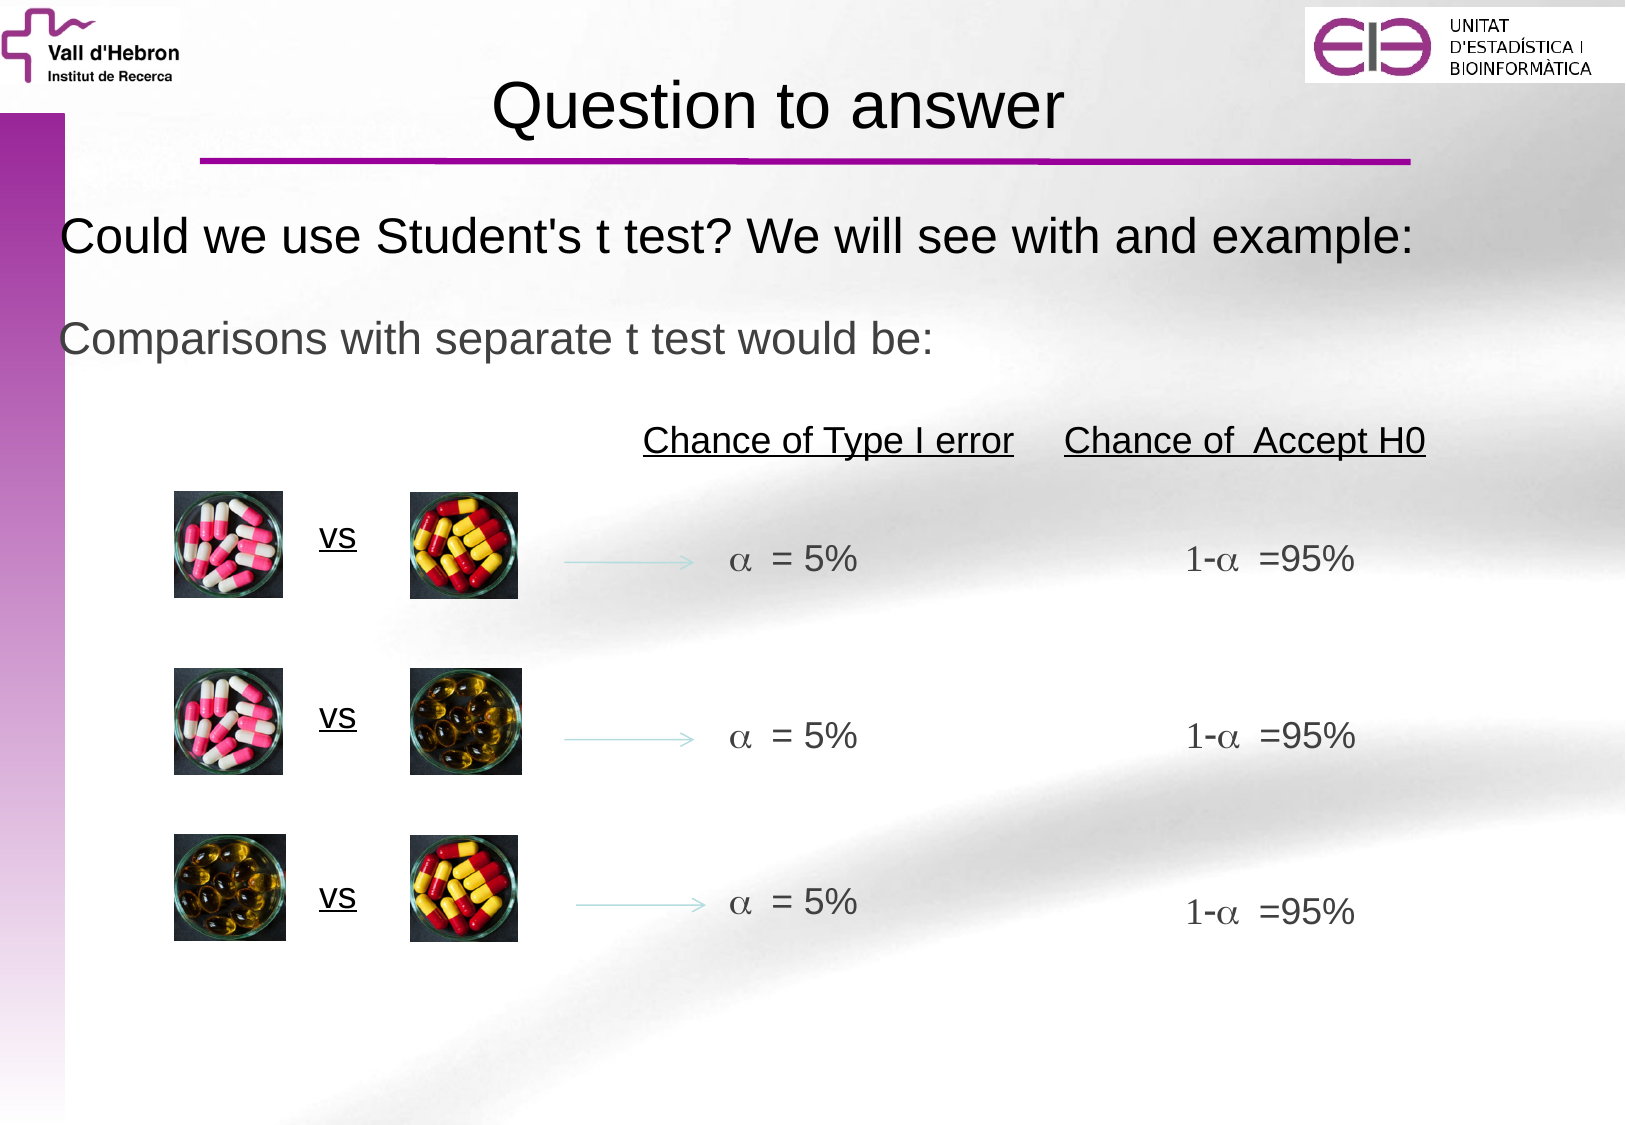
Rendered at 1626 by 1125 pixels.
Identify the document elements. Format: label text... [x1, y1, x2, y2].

text_box Chance of Accept H0 [1049, 408, 1558, 469]
text_box a = 5% [714, 527, 873, 587]
picture [174, 668, 283, 776]
picture [410, 668, 522, 776]
text_box vs vs vs [304, 503, 376, 969]
picture [174, 491, 283, 598]
text_box Chance of Type I error [627, 408, 1049, 469]
text_box 1-a =95% [1170, 527, 1370, 587]
text_box Comparisons with separate t test would be: [43, 301, 1471, 867]
text_box 1-a =95% [1170, 704, 1371, 764]
text_box Question to answer [87, 54, 1470, 190]
picture [0, 0, 1625, 1125]
picture [410, 491, 518, 599]
text_box a = 5% [714, 704, 873, 764]
text_box a = 5% [714, 869, 873, 930]
list Could we use Student's t test? We will see with and example: [44, 196, 1481, 278]
text_box 1-a =95% [1170, 879, 1371, 940]
